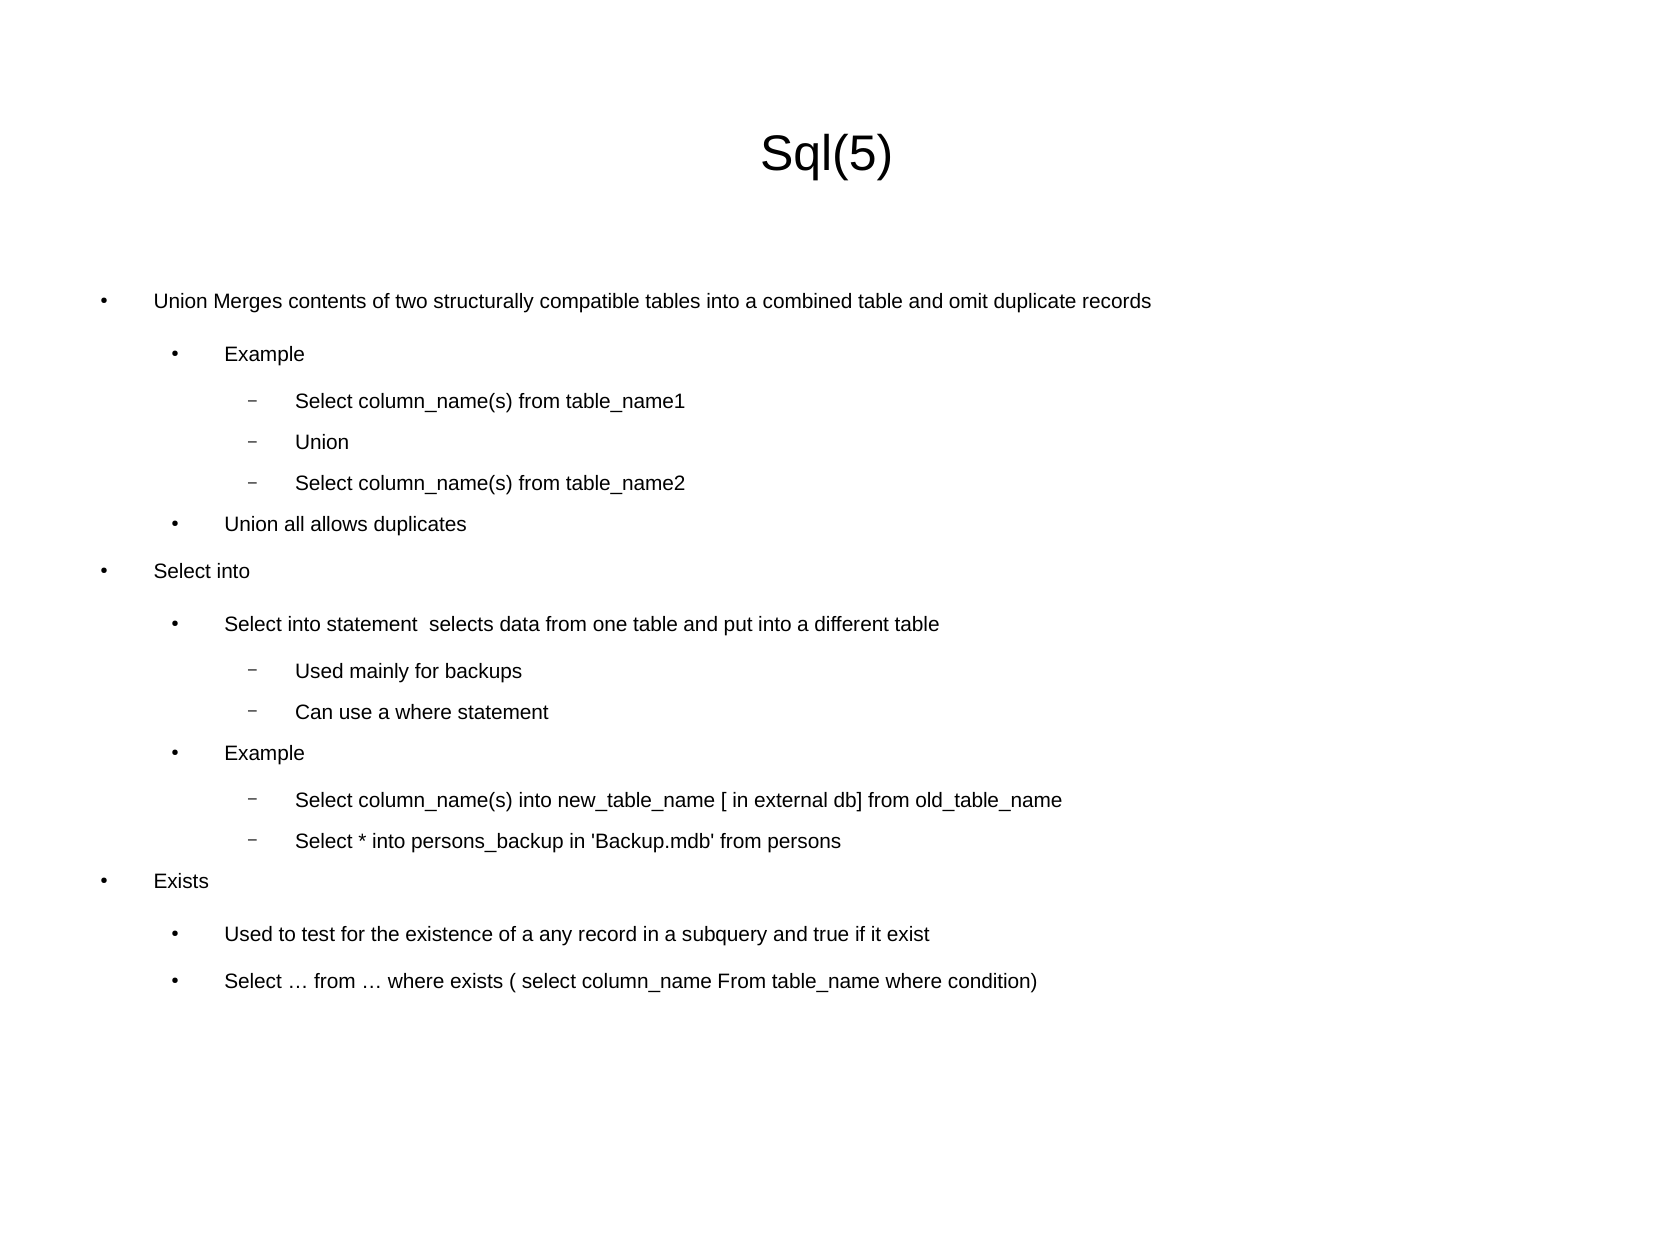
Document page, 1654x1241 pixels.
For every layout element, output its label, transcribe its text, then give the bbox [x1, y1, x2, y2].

title Sql(5) [82, 49, 1571, 257]
list Union Merges contents of two structurally compatible tables into a combined table and omit duplicate records Example Select column_name(s) from table_name1 Union Select column_name(s) from table_name2 Union all allows duplicates Select into Select into statement selects data from one table and put into a different table Used mainly for backups Can use a where statement Example Select column_name(s) into new_table_name [ in external db] from old_table_name Select * into persons_backup in 'Backup.mdb' from persons Exists Used to test for the existence of a any record in a subquery and true if it exist Select … from … where exists ( select column_name From table_name where condition) [82, 290, 1571, 1216]
